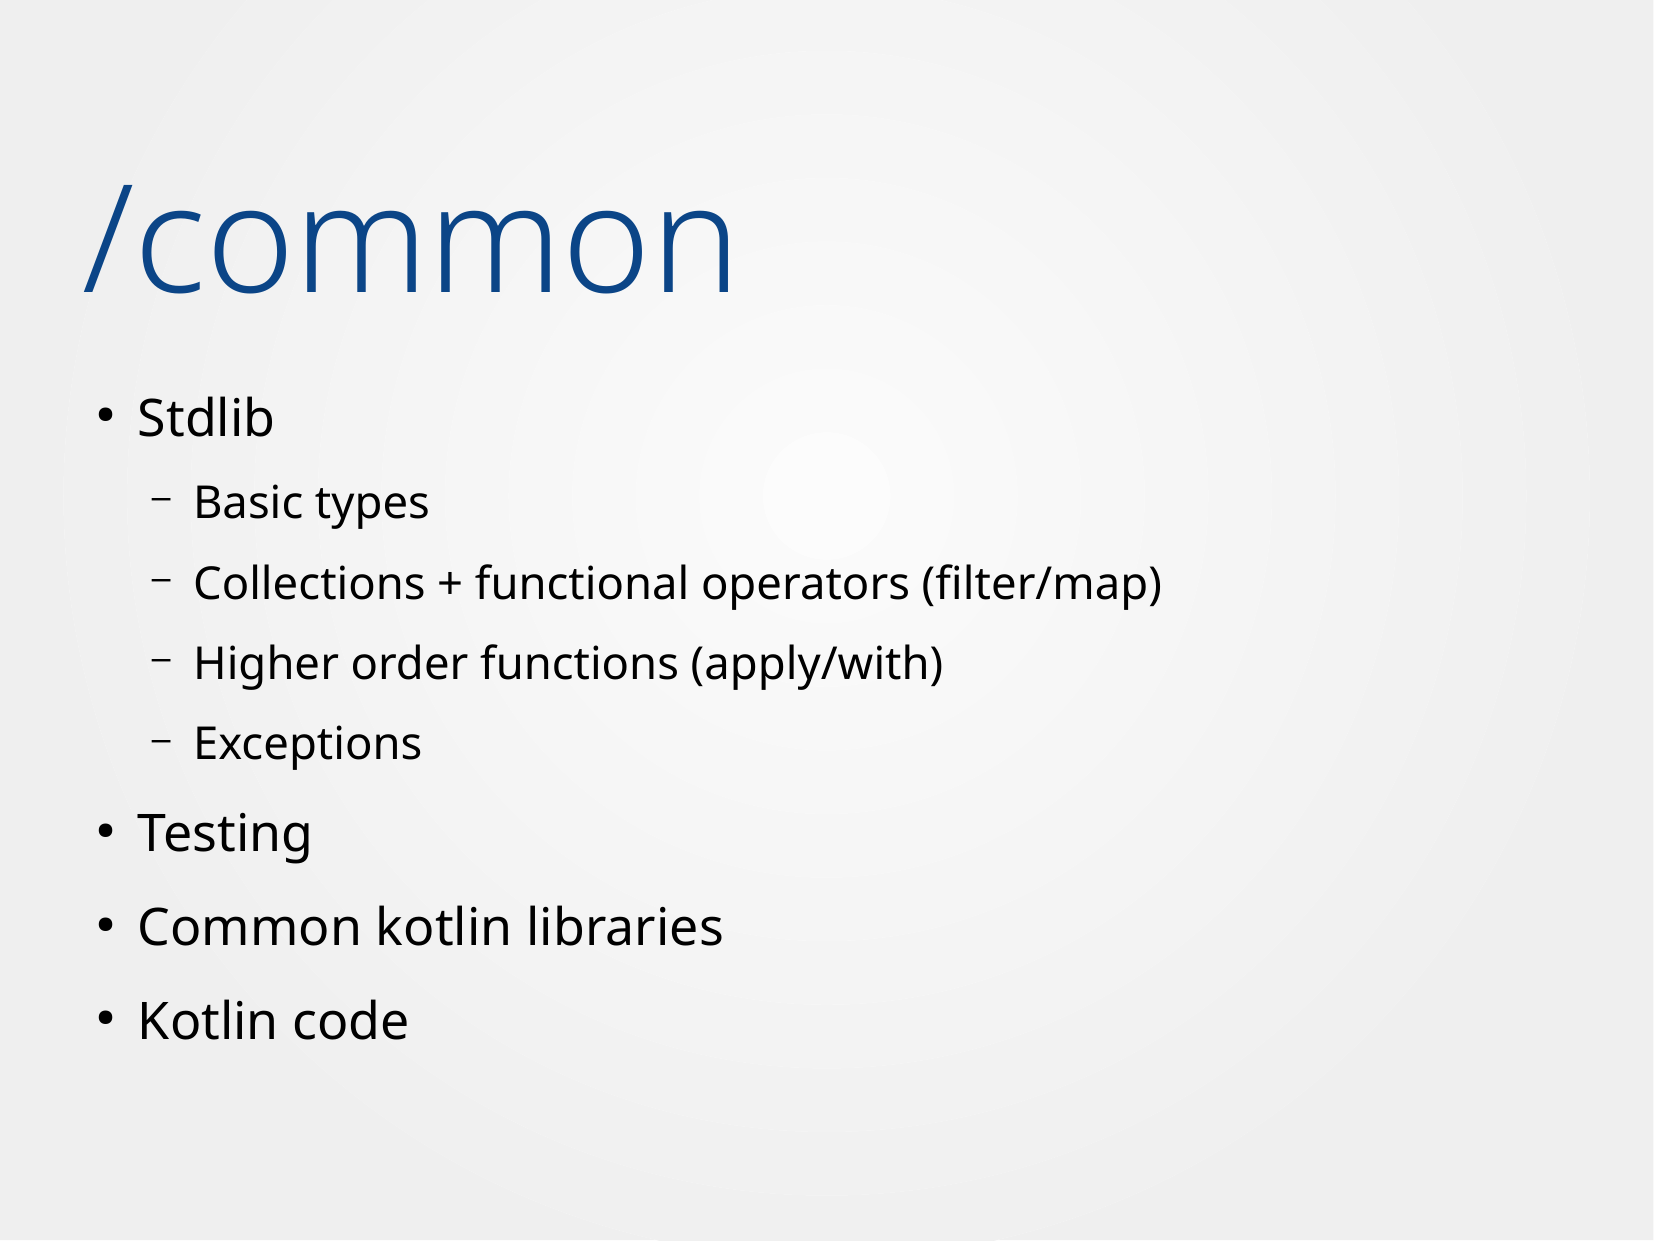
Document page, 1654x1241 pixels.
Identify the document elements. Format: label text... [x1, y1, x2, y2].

title /common [82, 80, 1565, 337]
list Stdlib Basic types Collections + functional operators (filter/map) Higher order functions (apply/with) Exceptions Testing Common kotlin libraries Kotlin code [82, 380, 1571, 1060]
